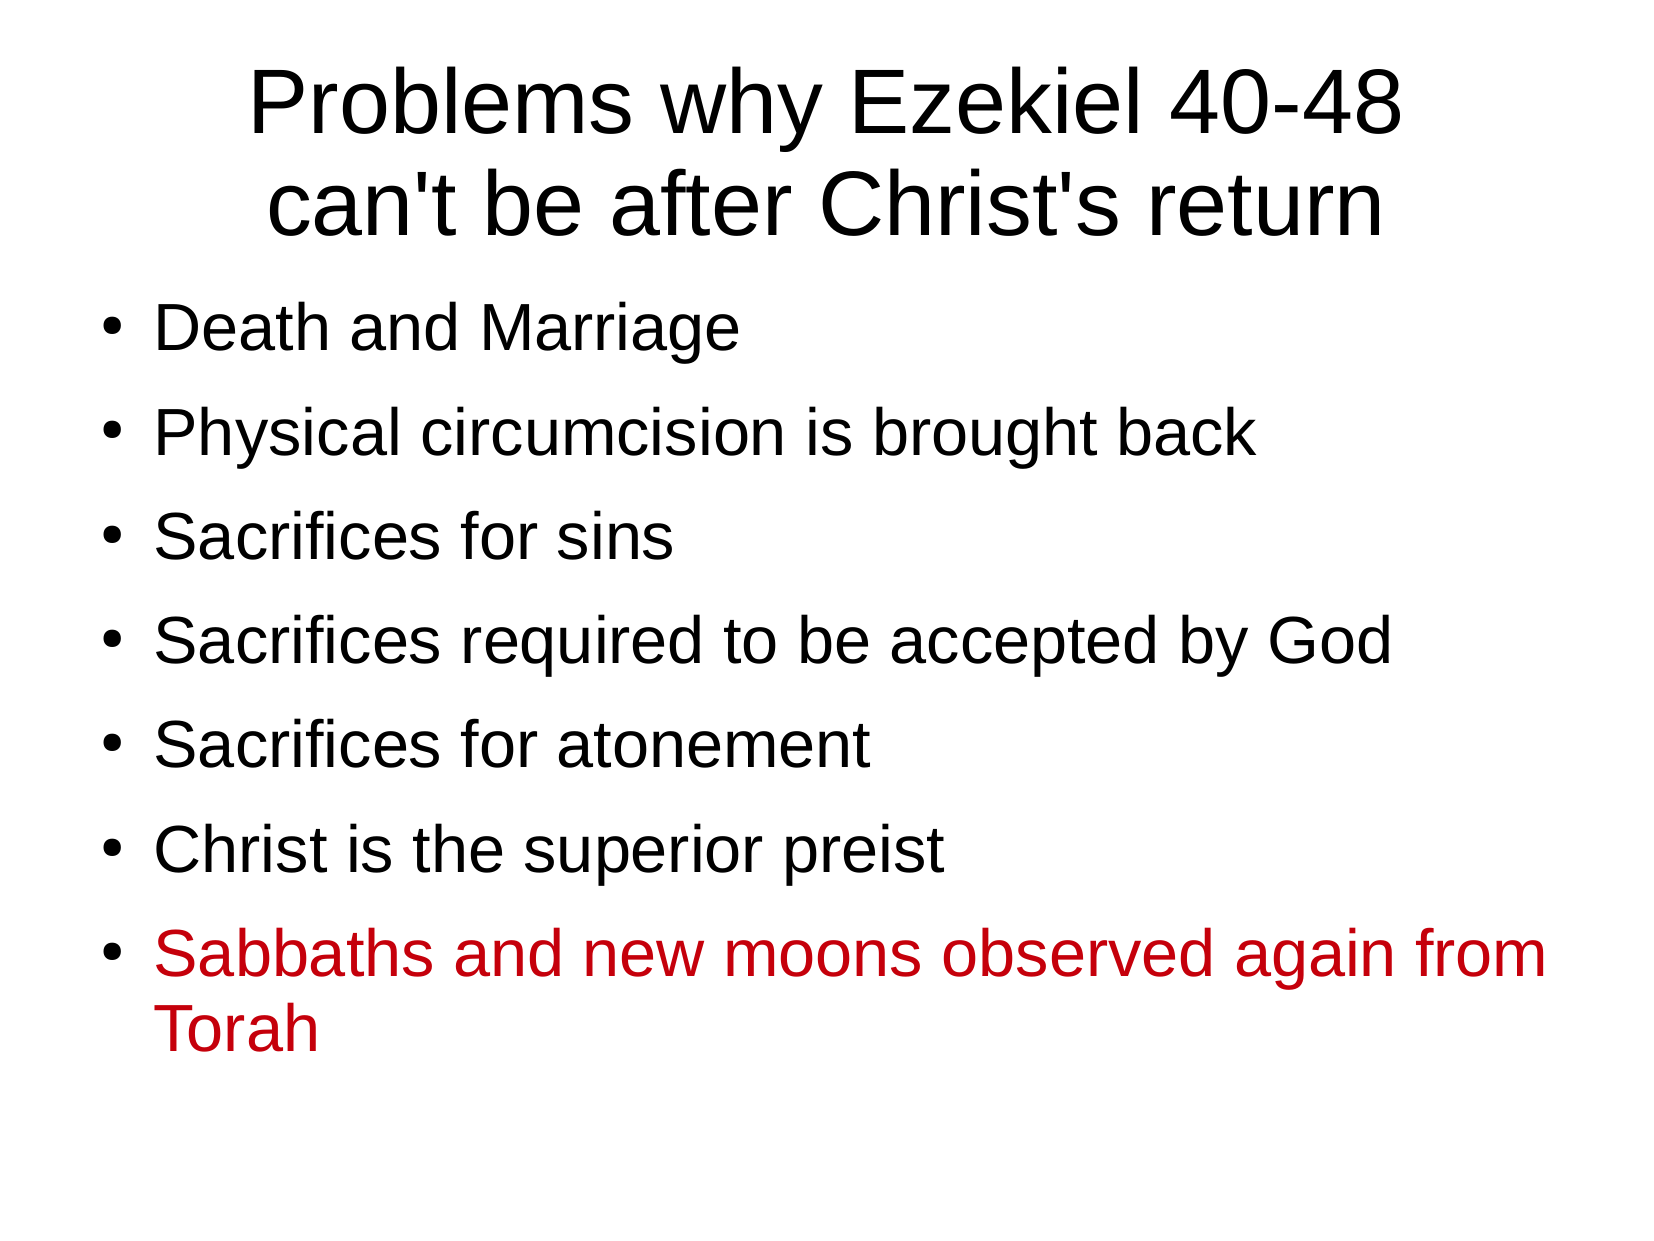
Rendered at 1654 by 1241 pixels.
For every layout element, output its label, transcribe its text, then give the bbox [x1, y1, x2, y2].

list Death and Marriage Physical circumcision is brought back Sacrifices for sins Sacrifices required to be accepted by God Sacrifices for atonement Christ is the superior preist Sabbaths and new moons observed again from Torah [82, 290, 1571, 1109]
title Problems why Ezekiel 40-48 can't be after Christ's return [82, 49, 1571, 257]
